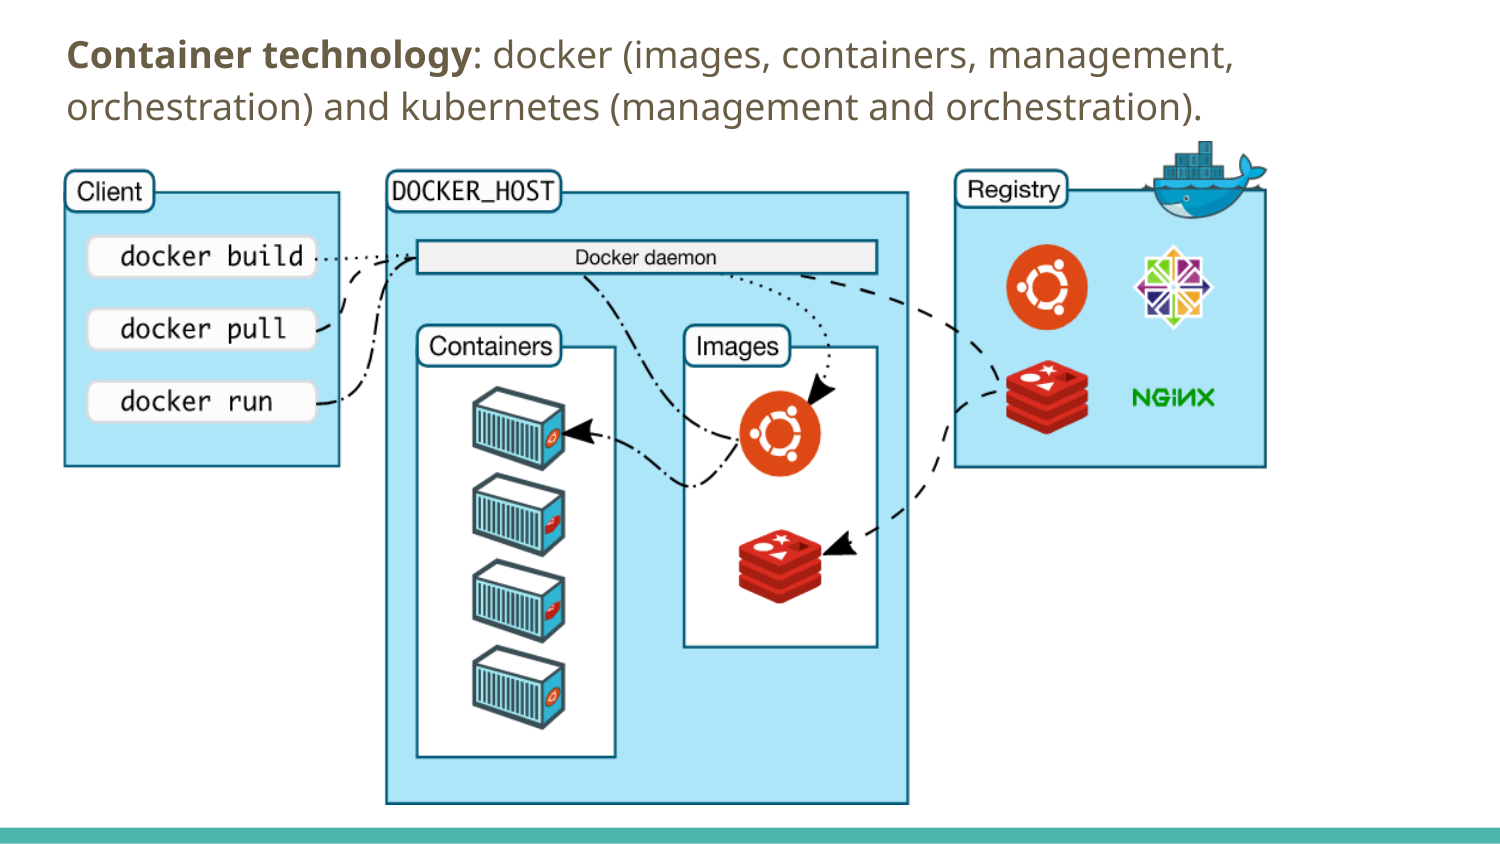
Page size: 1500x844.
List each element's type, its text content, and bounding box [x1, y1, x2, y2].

picture [63, 141, 1268, 805]
list Container technology: docker (images, containers, management, orchestration) and kubernetes (management and orchestration). [51, 9, 1449, 158]
